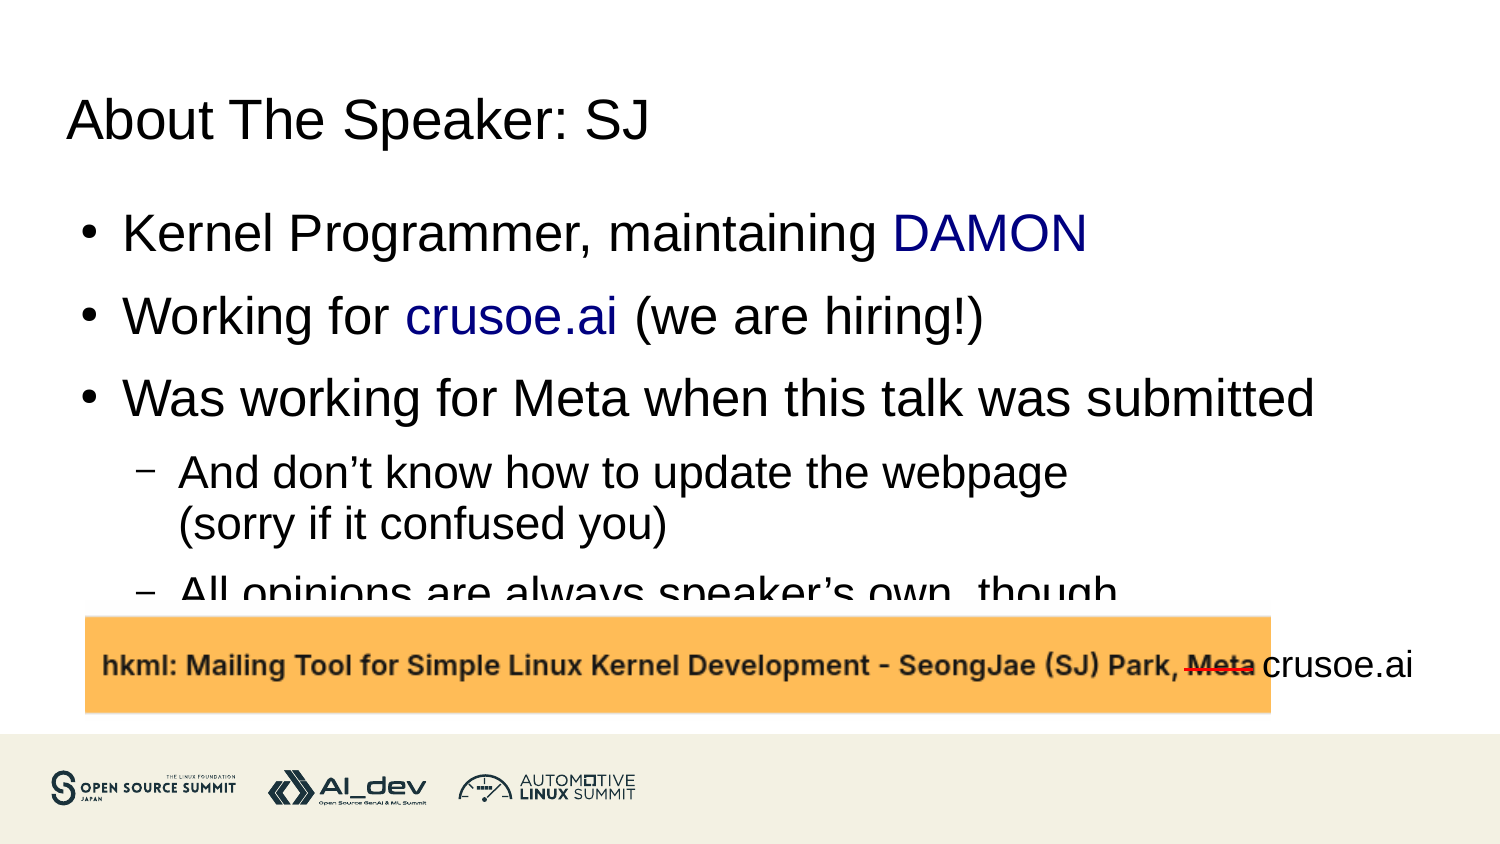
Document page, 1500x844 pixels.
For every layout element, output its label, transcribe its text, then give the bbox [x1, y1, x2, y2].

picture [85, 600, 1271, 721]
list Kernel Programmer, maintaining DAMON Working for crusoe.ai (we are hiring!) Was working for Meta when this talk was submitted And don’t know how to update the webpage (sorry if it confused you) All opinions are always speaker’s own, though [51, 189, 1449, 638]
text_box crusoe.ai [1247, 635, 1430, 693]
title About The Speaker: SJ [51, 72, 1449, 167]
